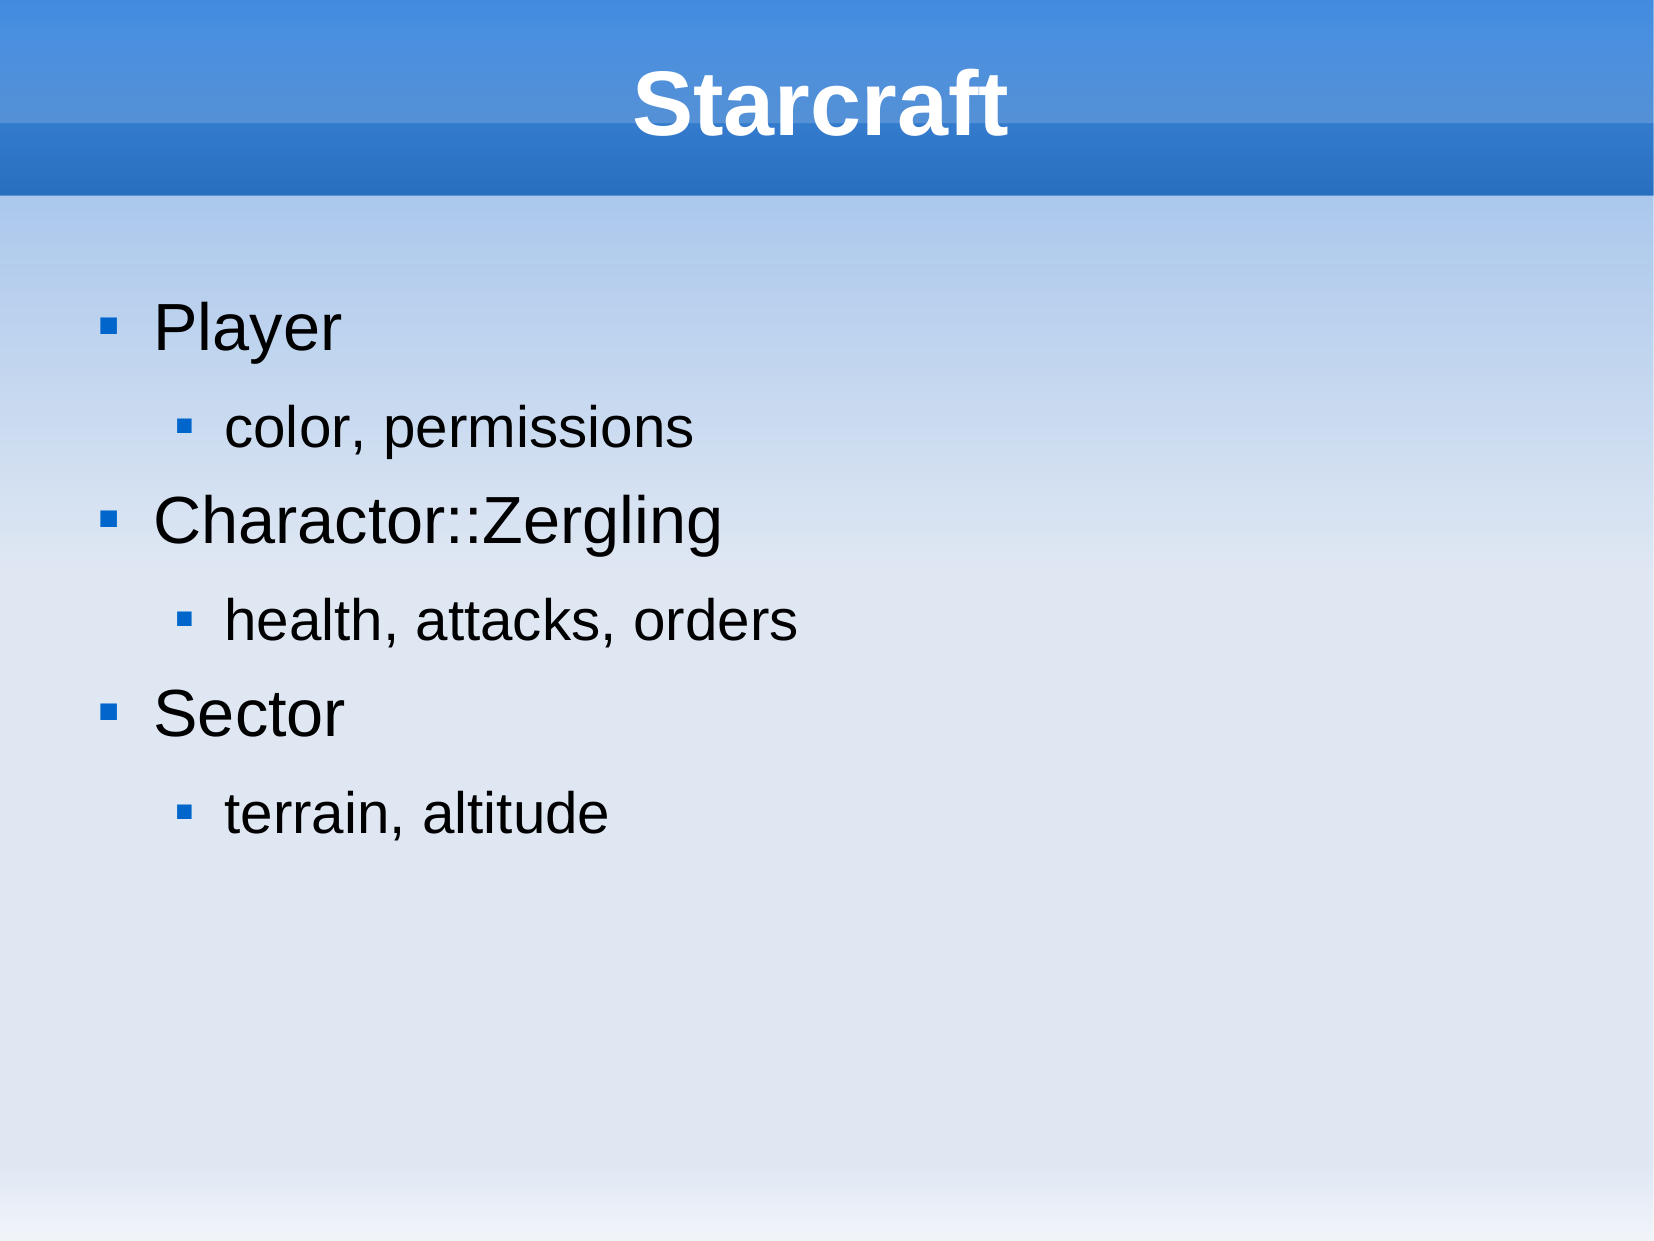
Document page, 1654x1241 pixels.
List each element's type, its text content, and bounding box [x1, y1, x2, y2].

picture [0, 0, 1654, 1241]
list Player color, permissions Charactor::Zergling health, attacks, orders Sector terrain, altitude [82, 290, 1571, 1094]
title Starcraft [76, 7, 1565, 200]
